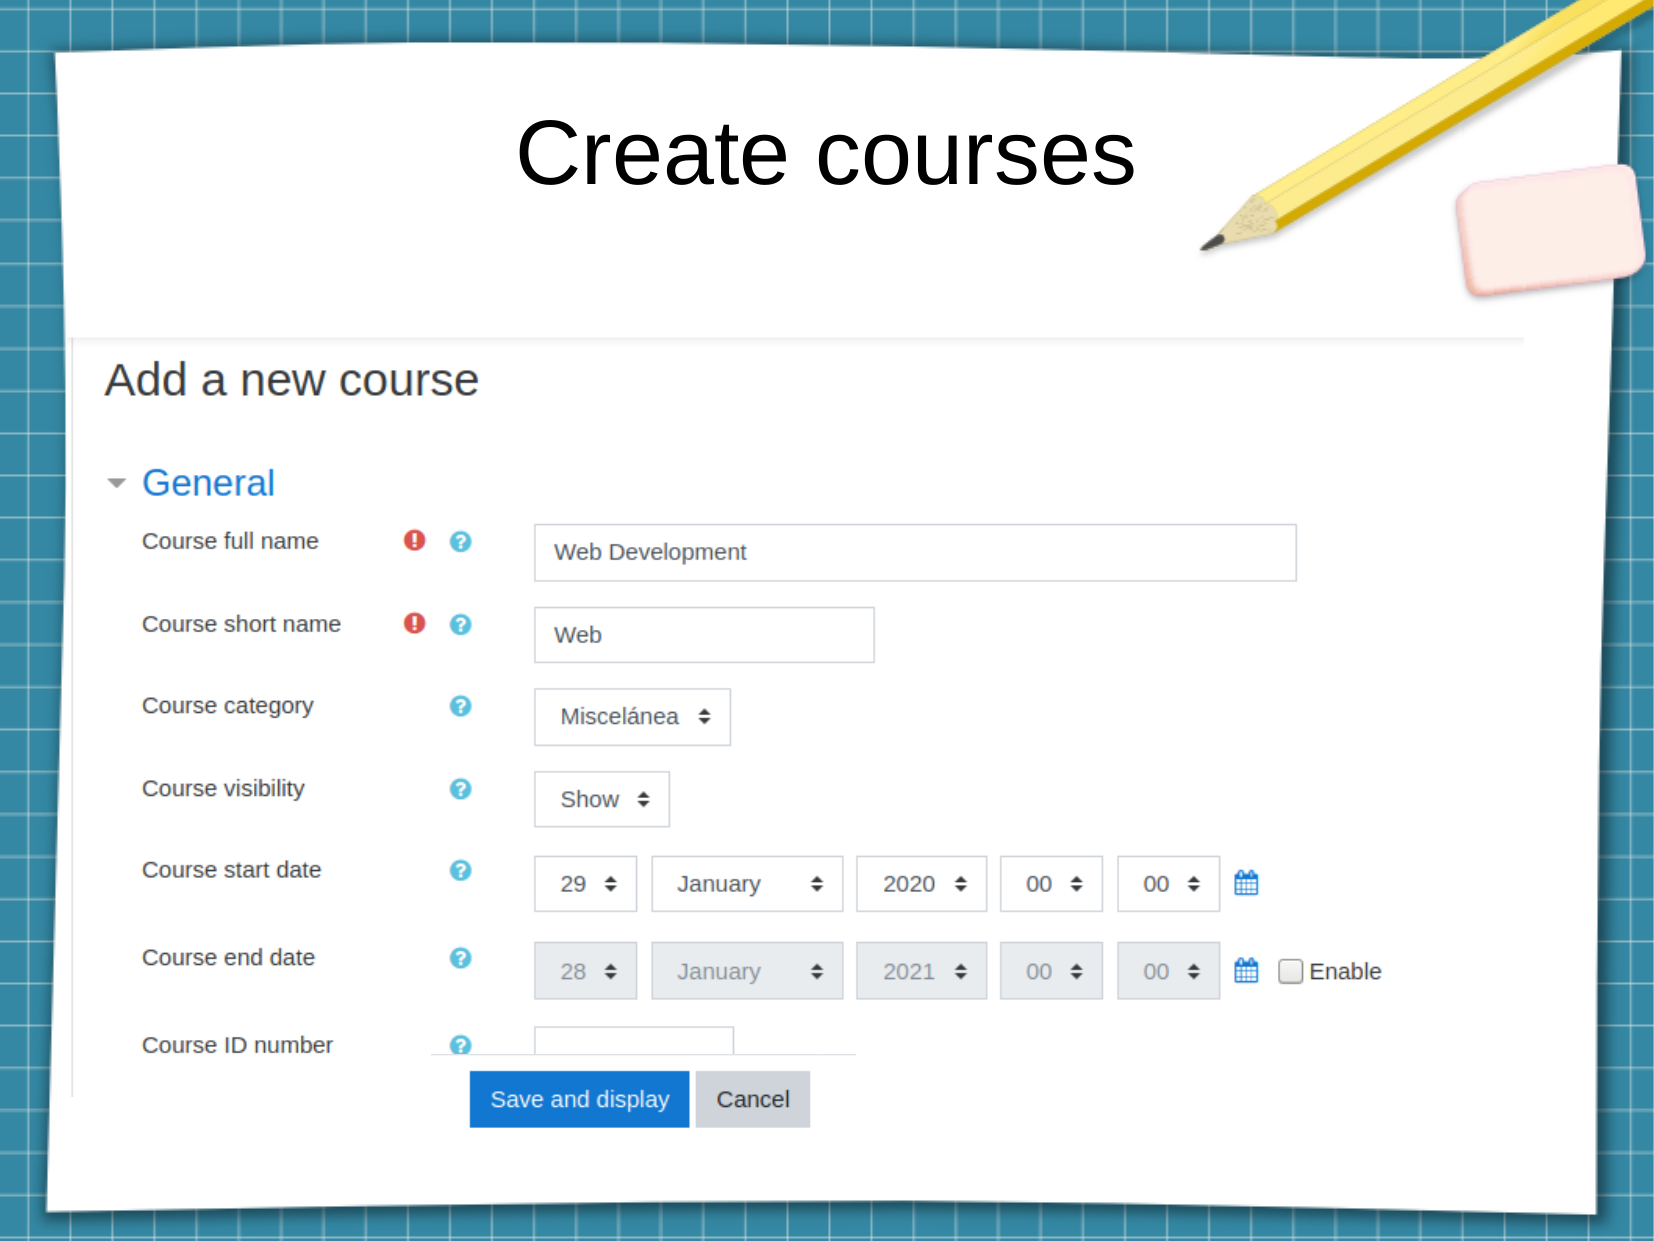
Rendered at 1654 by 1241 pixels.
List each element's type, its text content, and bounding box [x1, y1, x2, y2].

title Create courses [82, 49, 1571, 257]
picture [0, 0, 1654, 1241]
